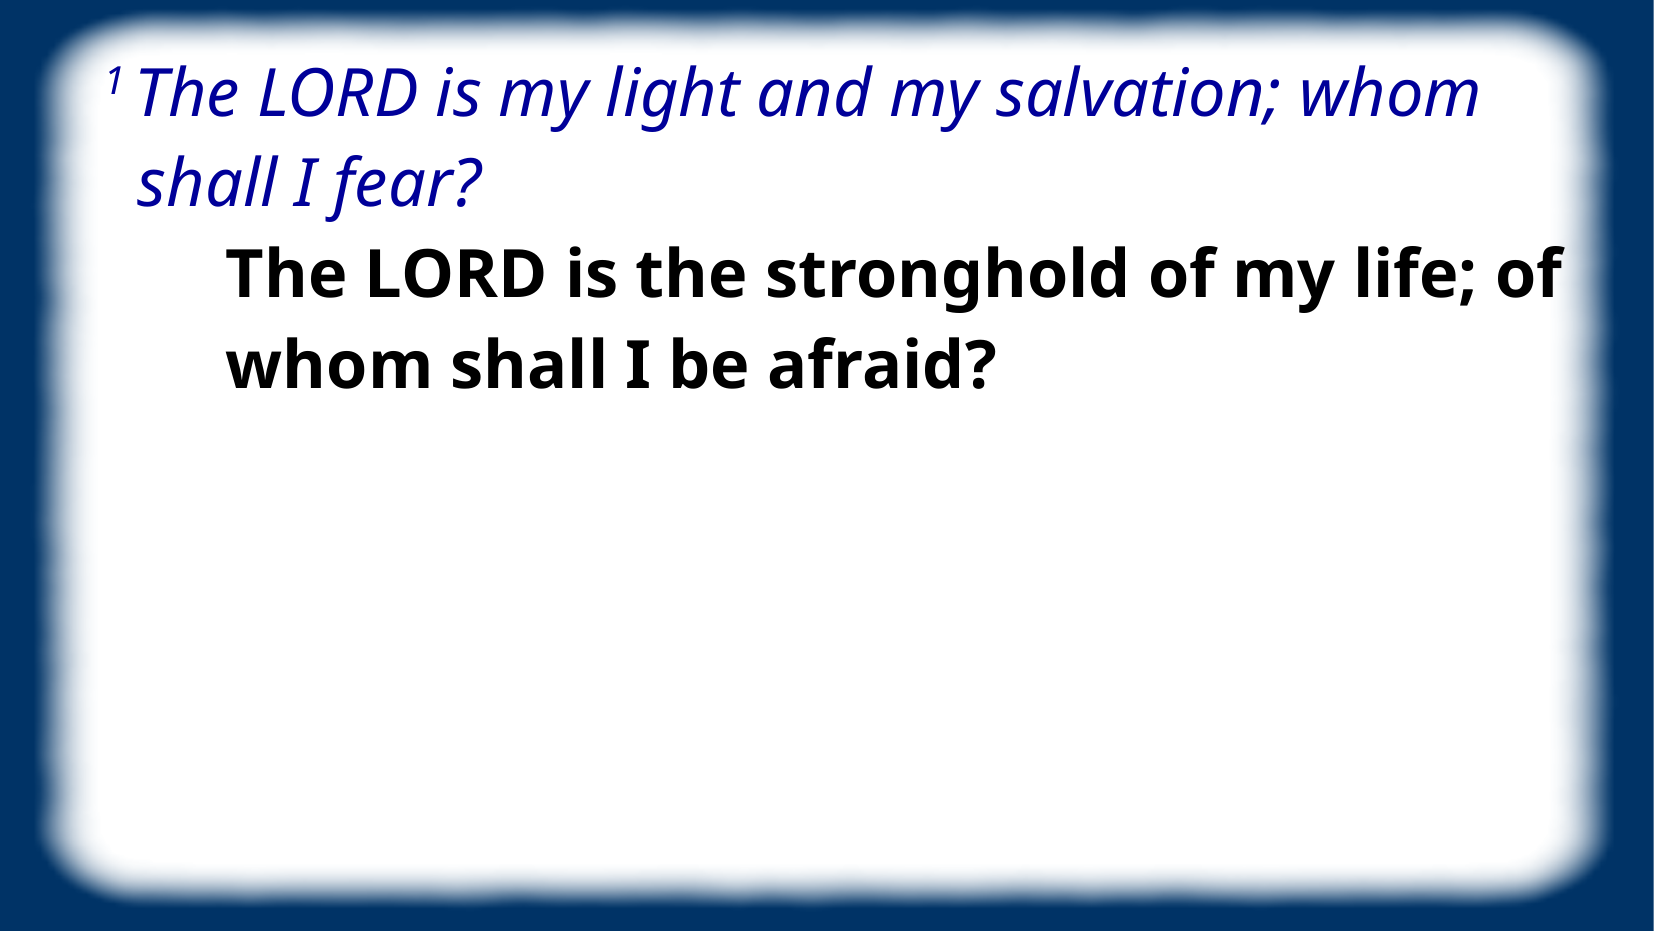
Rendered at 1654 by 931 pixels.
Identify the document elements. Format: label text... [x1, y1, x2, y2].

text_box 1 The LORD is my light and my salvation; whom shall I fear? The LORD is the stronghold of my life; of whom shall I be afraid? [88, 37, 1589, 424]
picture [0, 0, 1654, 931]
